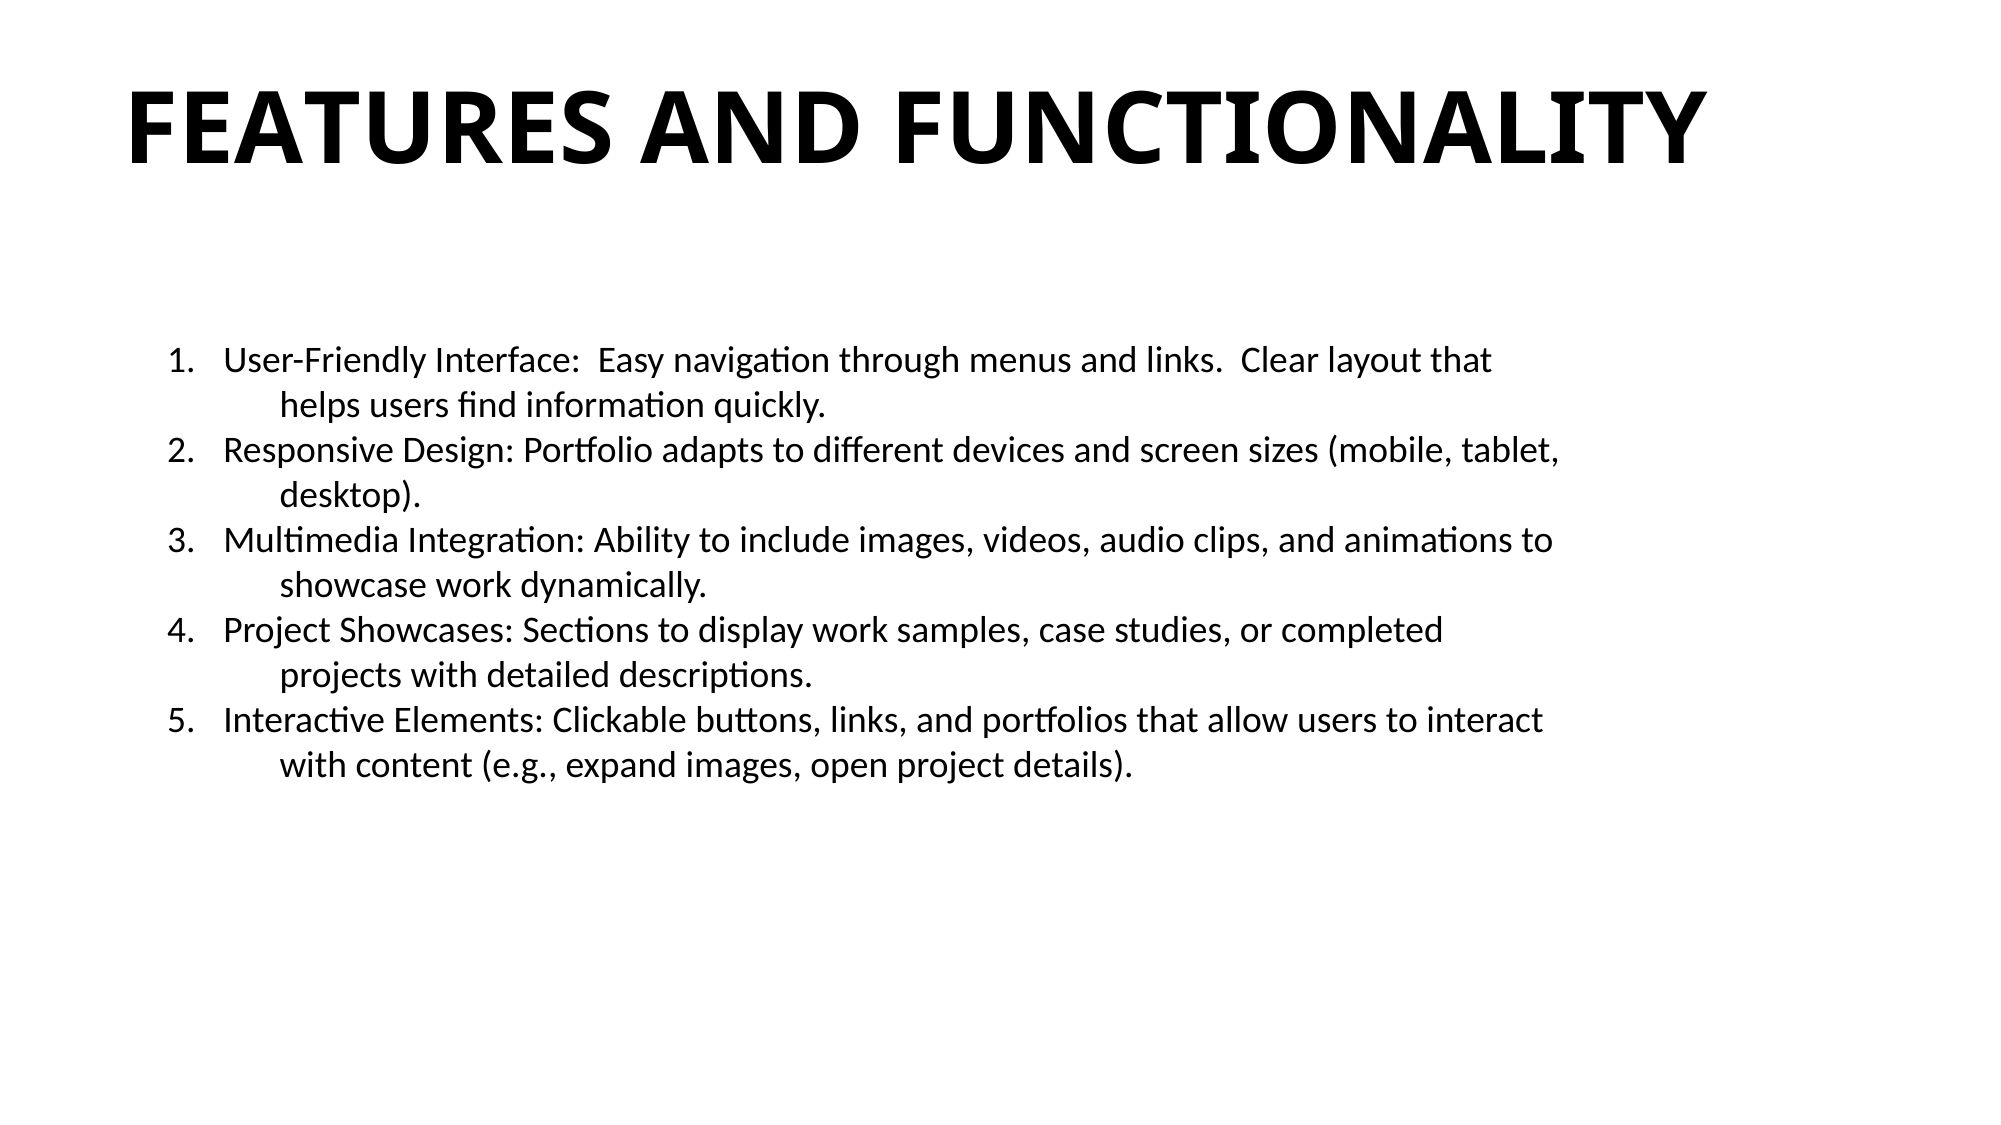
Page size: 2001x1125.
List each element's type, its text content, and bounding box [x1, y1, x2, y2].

text_box User-Friendly Interface: Easy navigation through menus and links. Clear layout that helps users find information quickly. Responsive Design: Portfolio adapts to different devices and screen sizes (mobile, tablet, desktop). Multimedia Integration: Ability to include images, videos, audio clips, and animations to showcase work dynamically. Project Showcases: Sections to display work samples, case studies, or completed projects with detailed descriptions. Interactive Elements: Clickable buttons, links, and portfolios that allow users to interact with content (e.g., expand images, open project details). [152, 327, 1590, 798]
title FEATURES AND FUNCTIONALITY [123, 63, 1877, 188]
